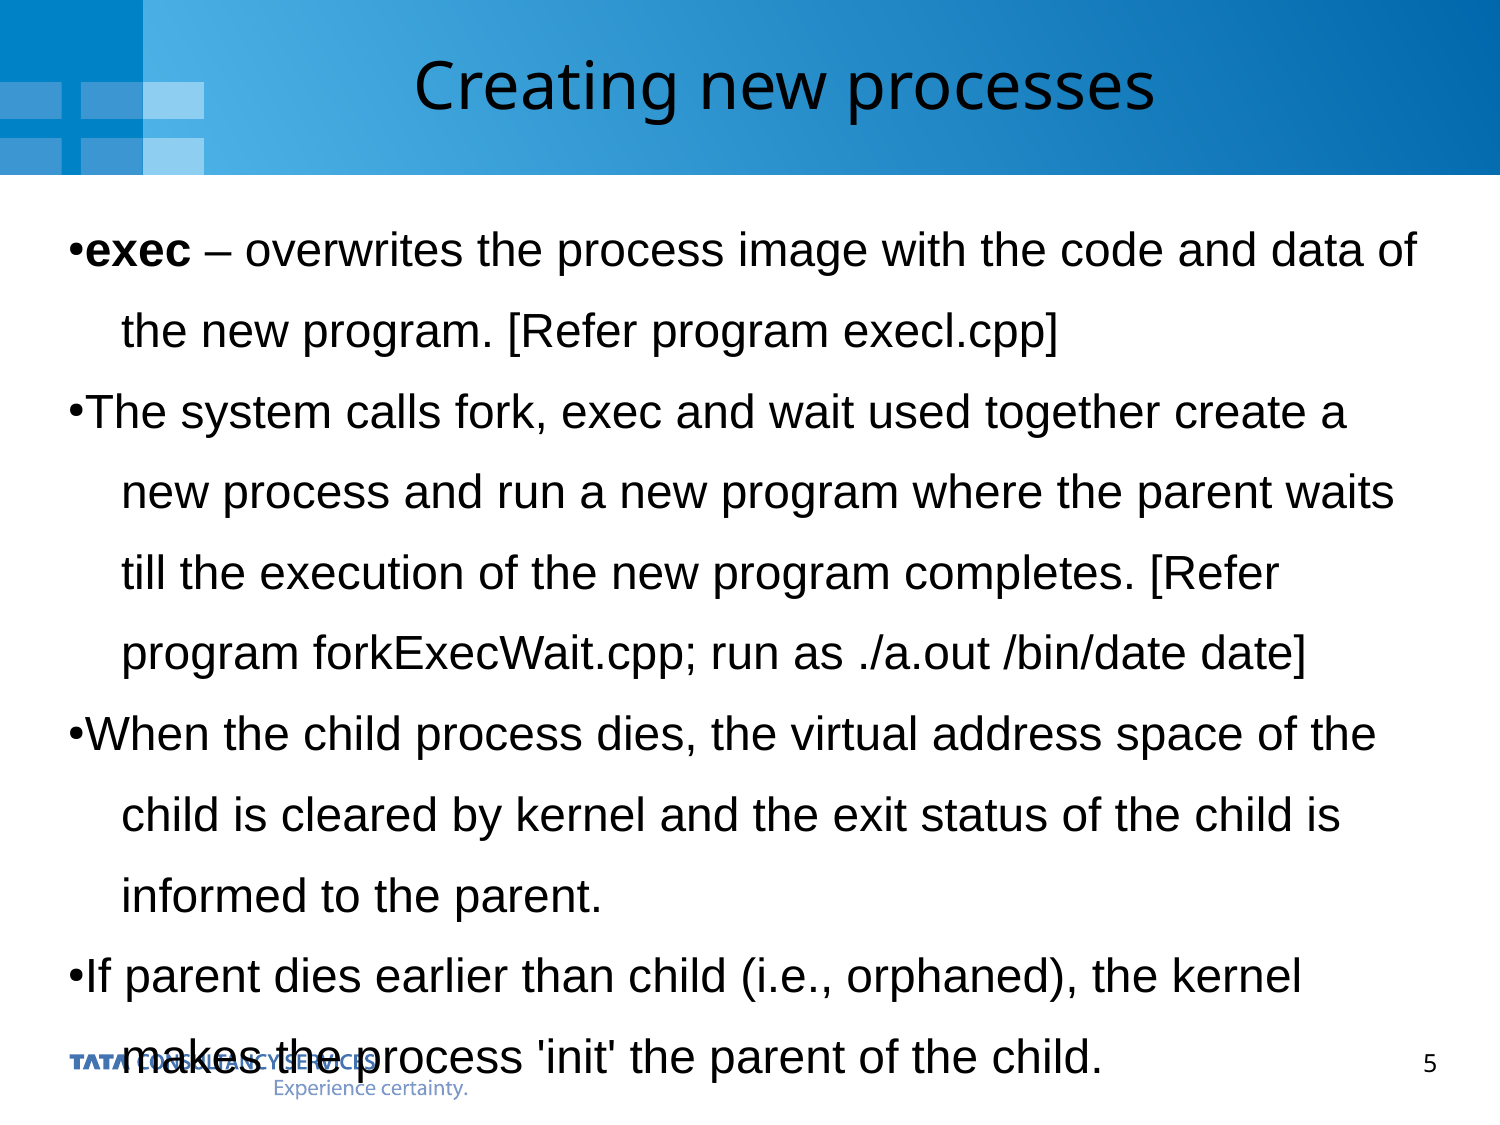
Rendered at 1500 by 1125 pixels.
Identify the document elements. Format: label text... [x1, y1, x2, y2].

text_box exec – overwrites the process image with the code and data of the new program. [Refer program execl.cpp] The system calls fork, exec and wait used together create a new process and run a new program where the parent waits till the execution of the new program completes. [Refer program forkExecWait.cpp; run as ./a.out /bin/date date] When the child process dies, the virtual address space of the child is cleared by kernel and the exit status of the child is informed to the parent. If parent dies earlier than child (i.e., orphaned), the kernel makes the process 'init' the parent of the child. [35, 188, 1465, 1058]
text_box Creating new processes [224, 11, 1347, 154]
